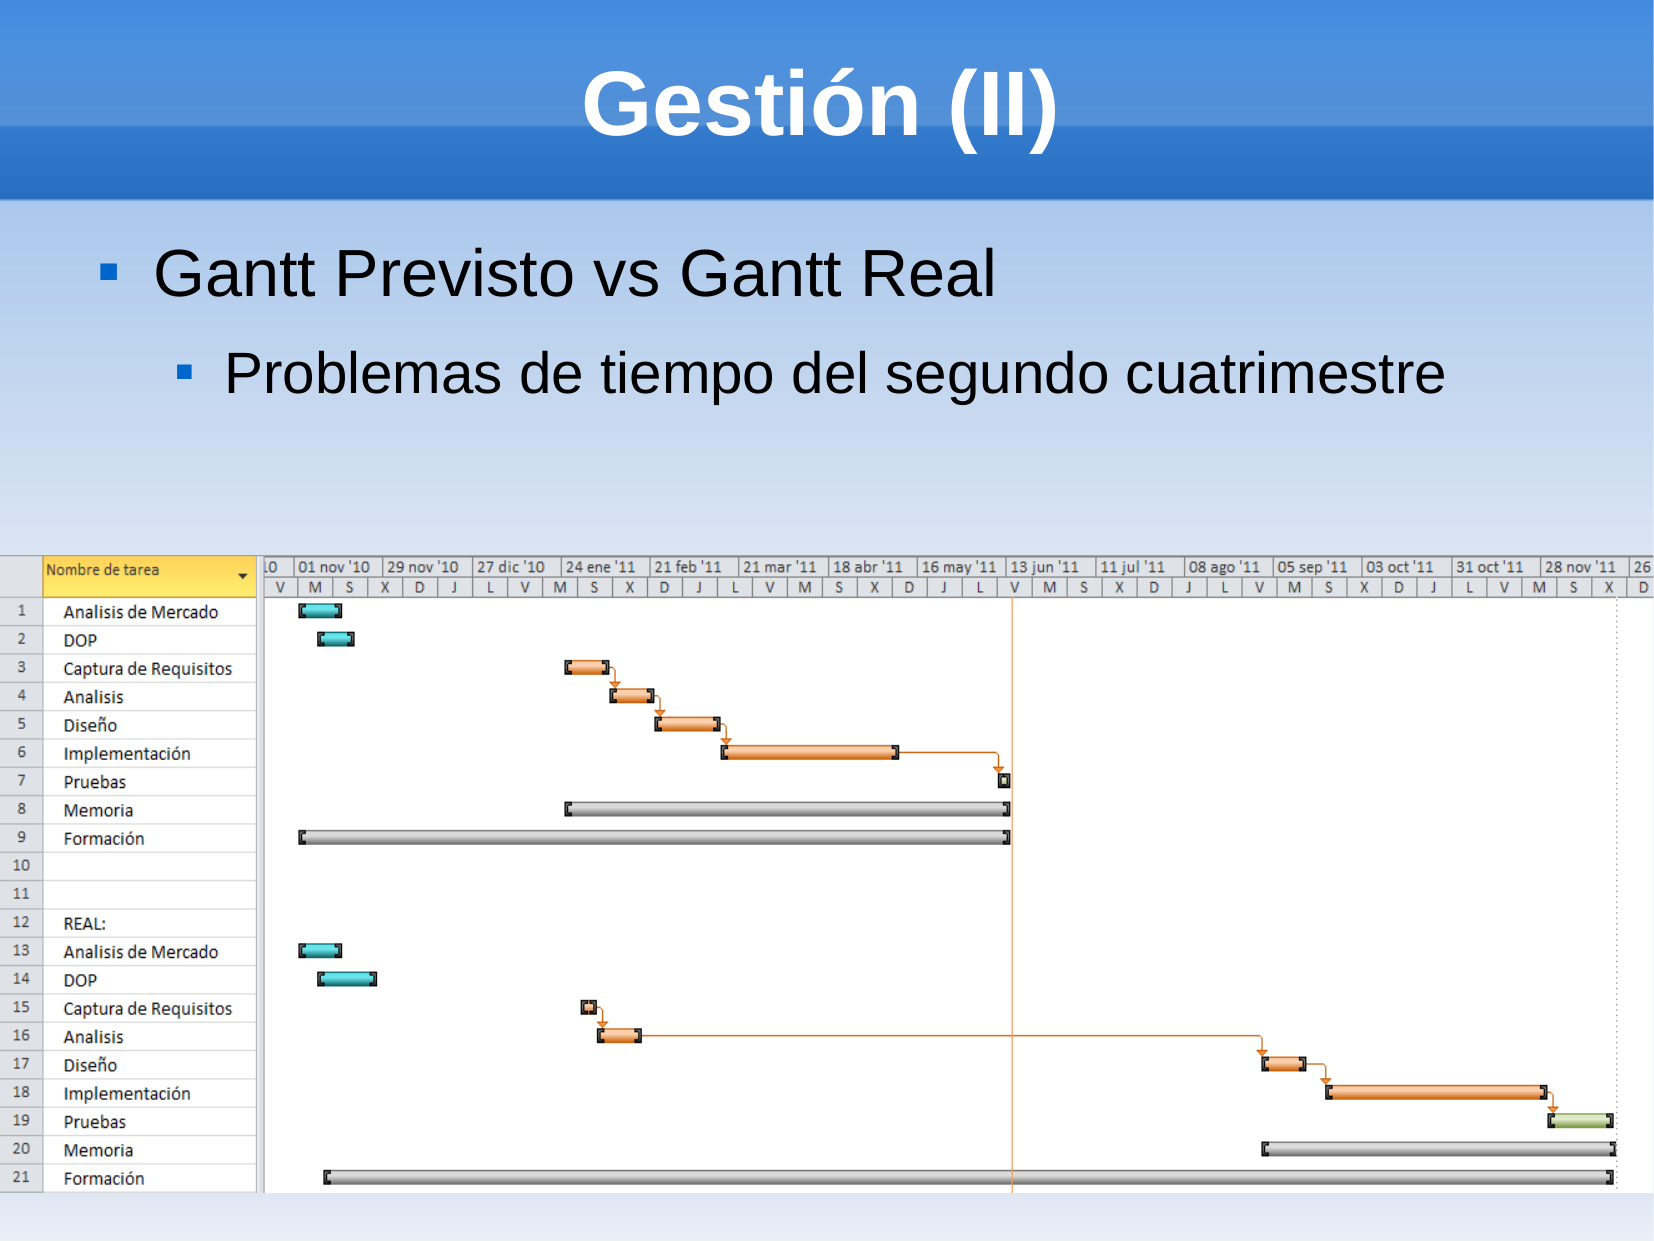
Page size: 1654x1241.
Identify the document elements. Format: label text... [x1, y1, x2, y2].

title Gestión (II) [76, 0, 1565, 208]
list Gantt Previsto vs Gantt Real Problemas de tiempo del segundo cuatrimestre [82, 236, 1571, 555]
picture [0, 0, 1654, 1241]
